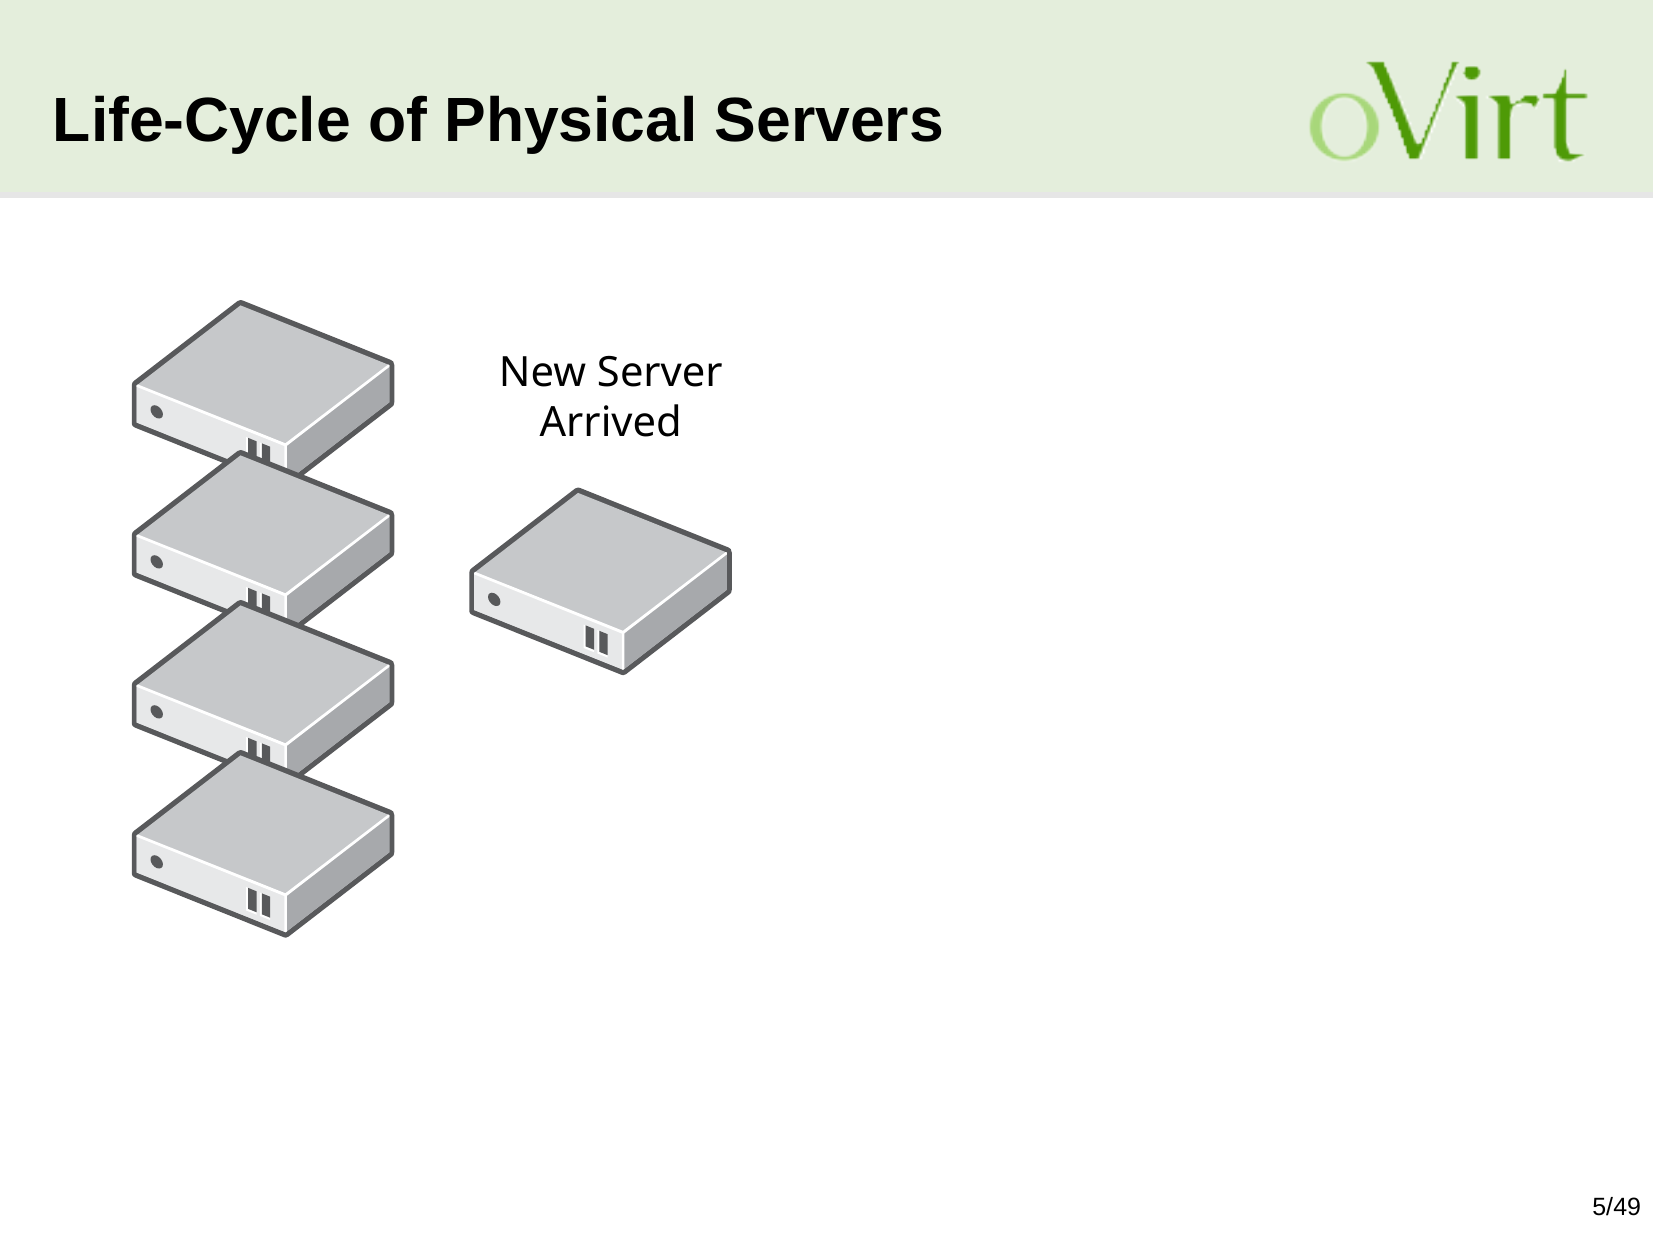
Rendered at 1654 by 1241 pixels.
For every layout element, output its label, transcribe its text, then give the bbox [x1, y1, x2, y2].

picture [131, 300, 395, 938]
picture [1289, 36, 1613, 181]
text_box New Server Arrived [452, 337, 770, 454]
title Life-Cycle of Physical Servers [52, 14, 1330, 154]
picture [469, 487, 732, 676]
